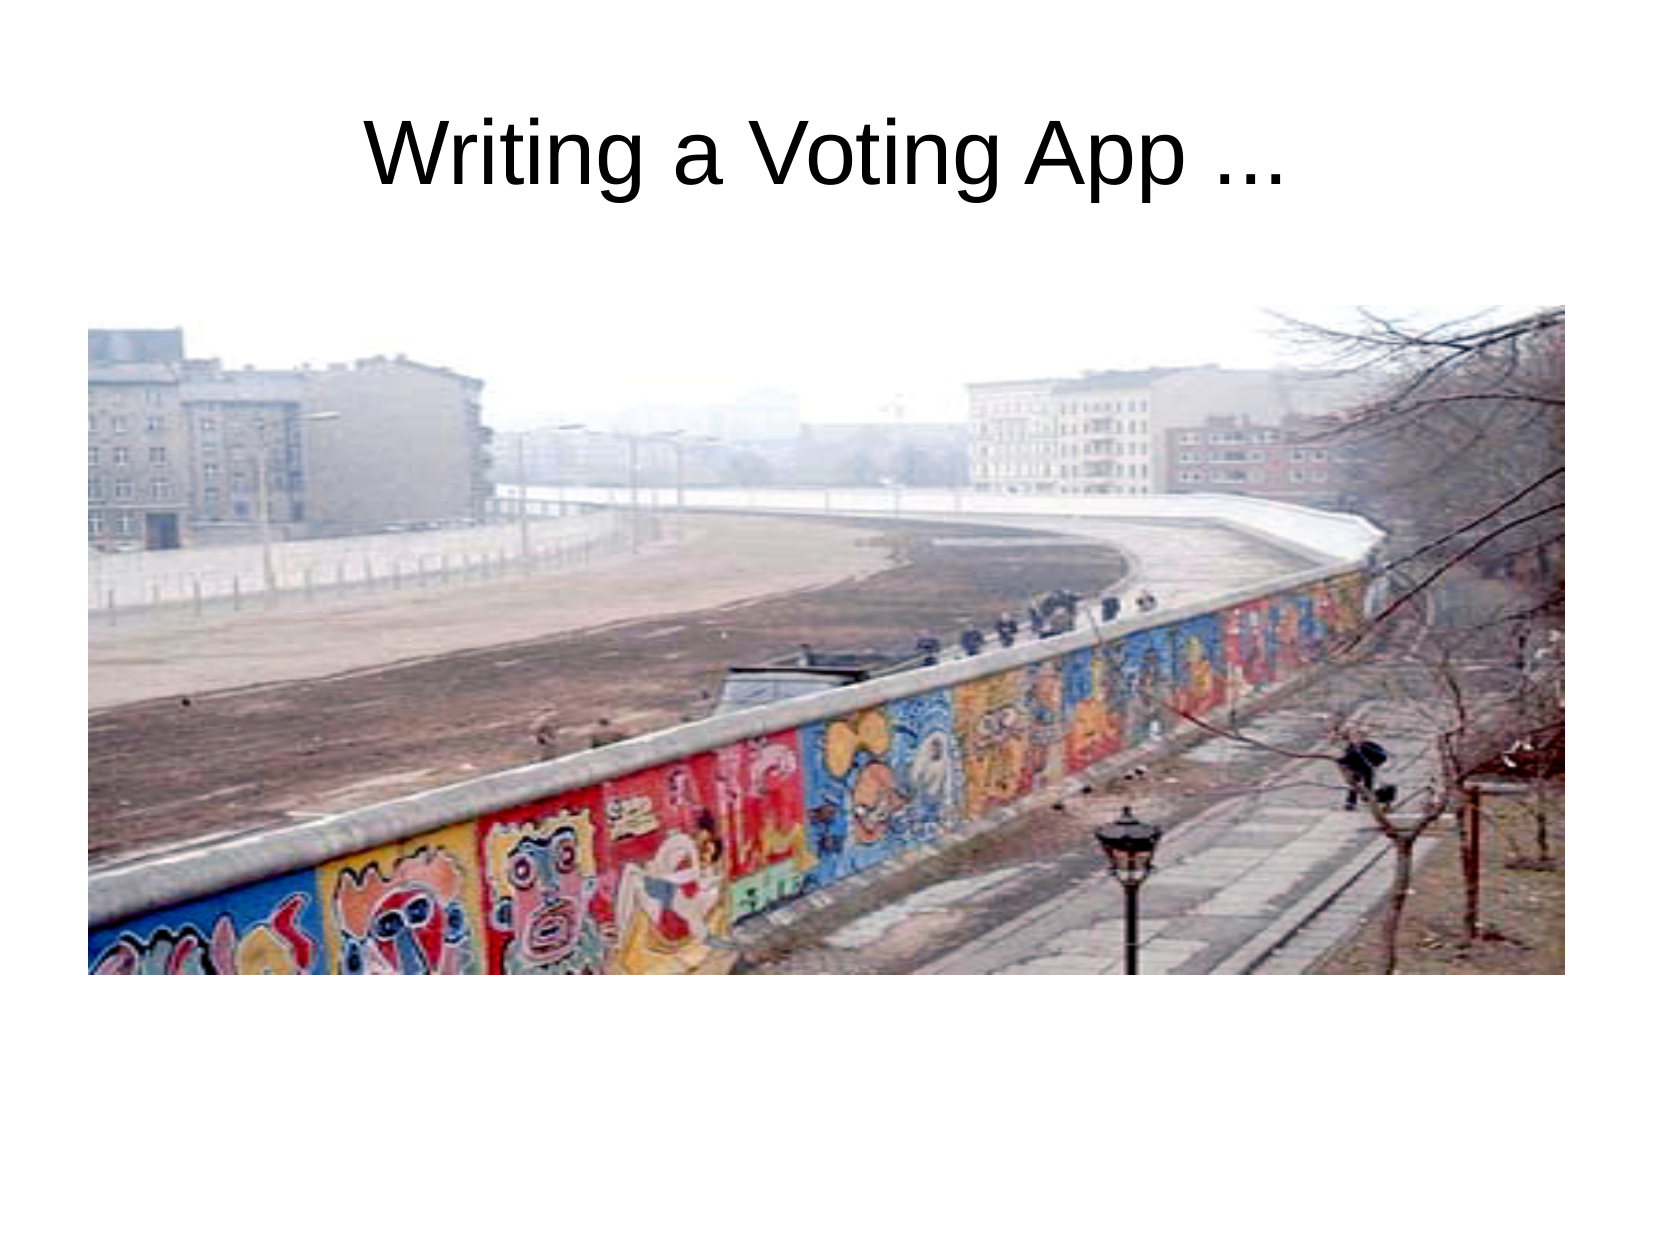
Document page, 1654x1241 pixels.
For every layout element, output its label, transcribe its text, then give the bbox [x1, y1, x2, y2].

title Writing a Voting App ... [82, 49, 1571, 257]
picture [88, 305, 1565, 975]
